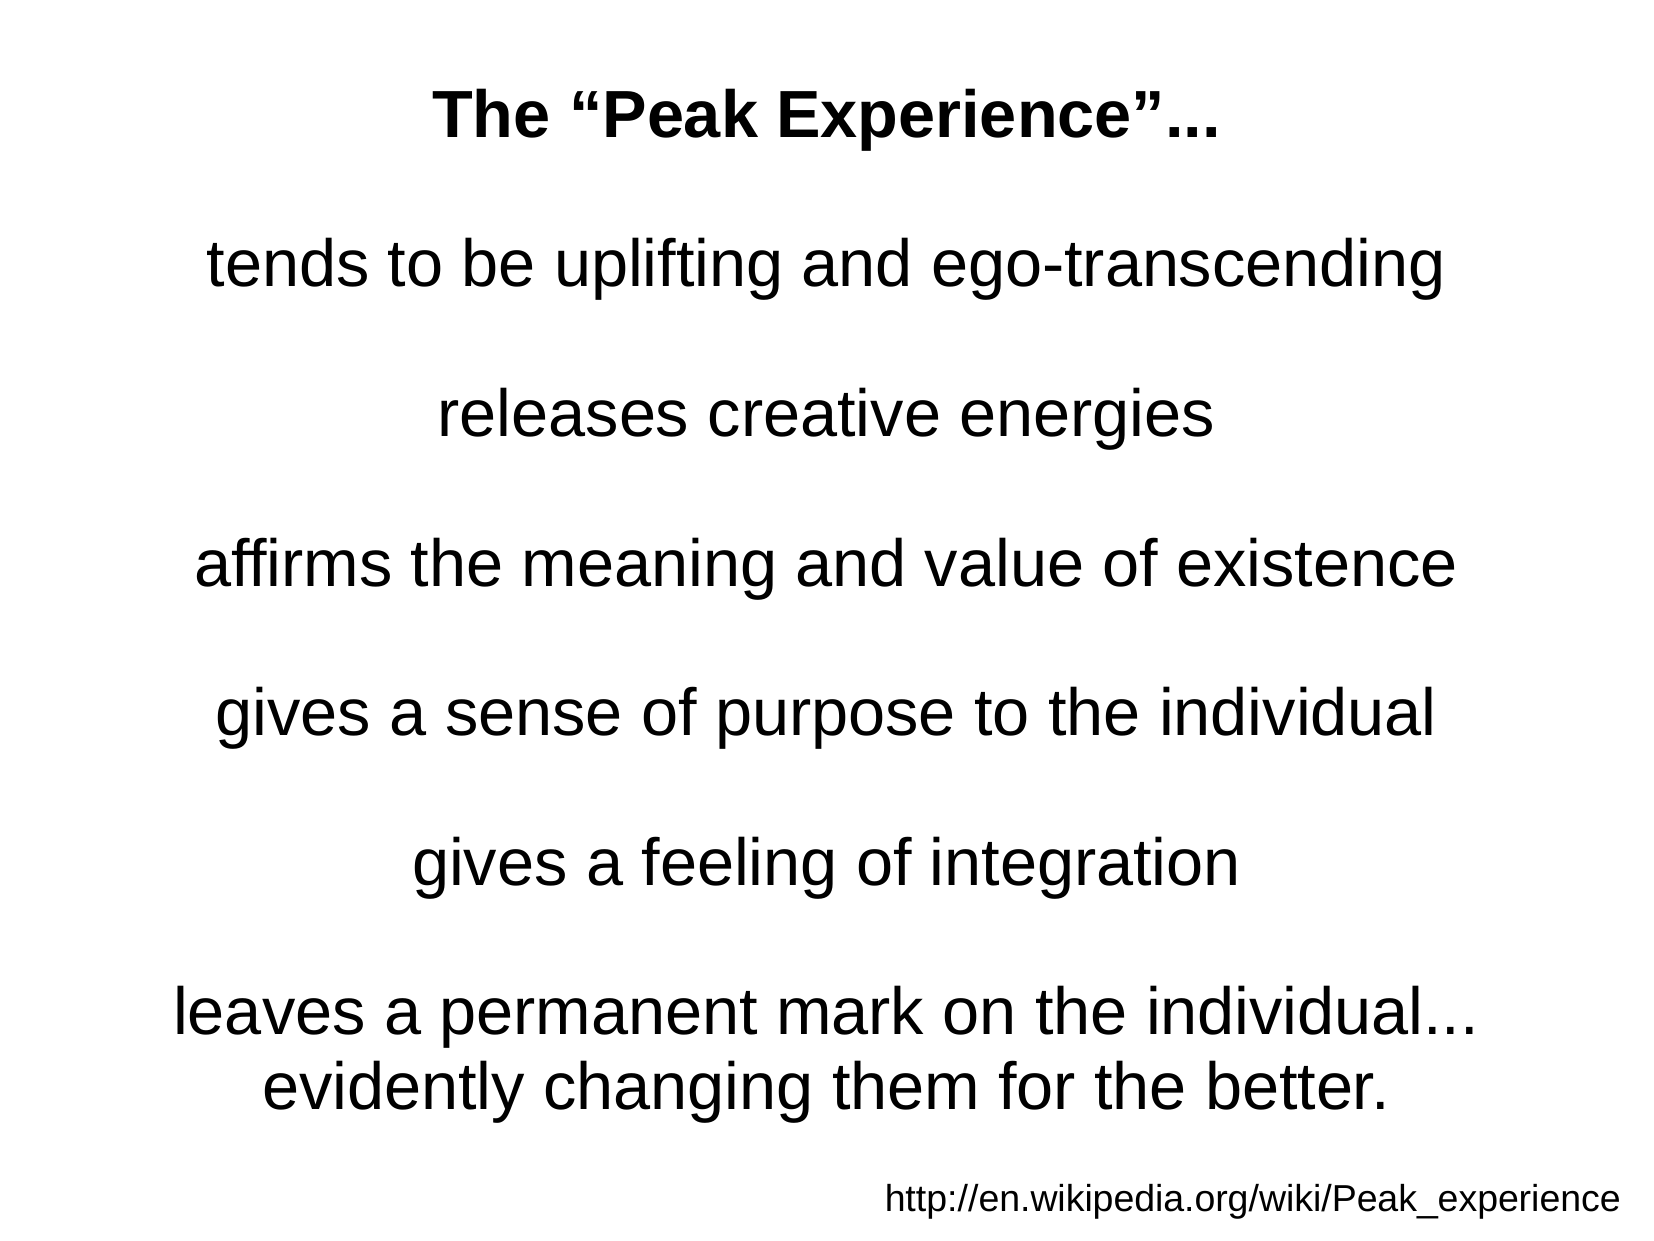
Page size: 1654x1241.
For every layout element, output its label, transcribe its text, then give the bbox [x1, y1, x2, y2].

subtitle The “Peak Experience”... tends to be uplifting and ego-transcending releases creative energies affirms the meaning and value of existence gives a sense of purpose to the individual gives a feeling of integration leaves a permanent mark on the individual... evidently changing them for the better. [82, 76, 1571, 1124]
text_box http://en.wikipedia.org/wiki/Peak_experience [870, 1170, 1636, 1227]
